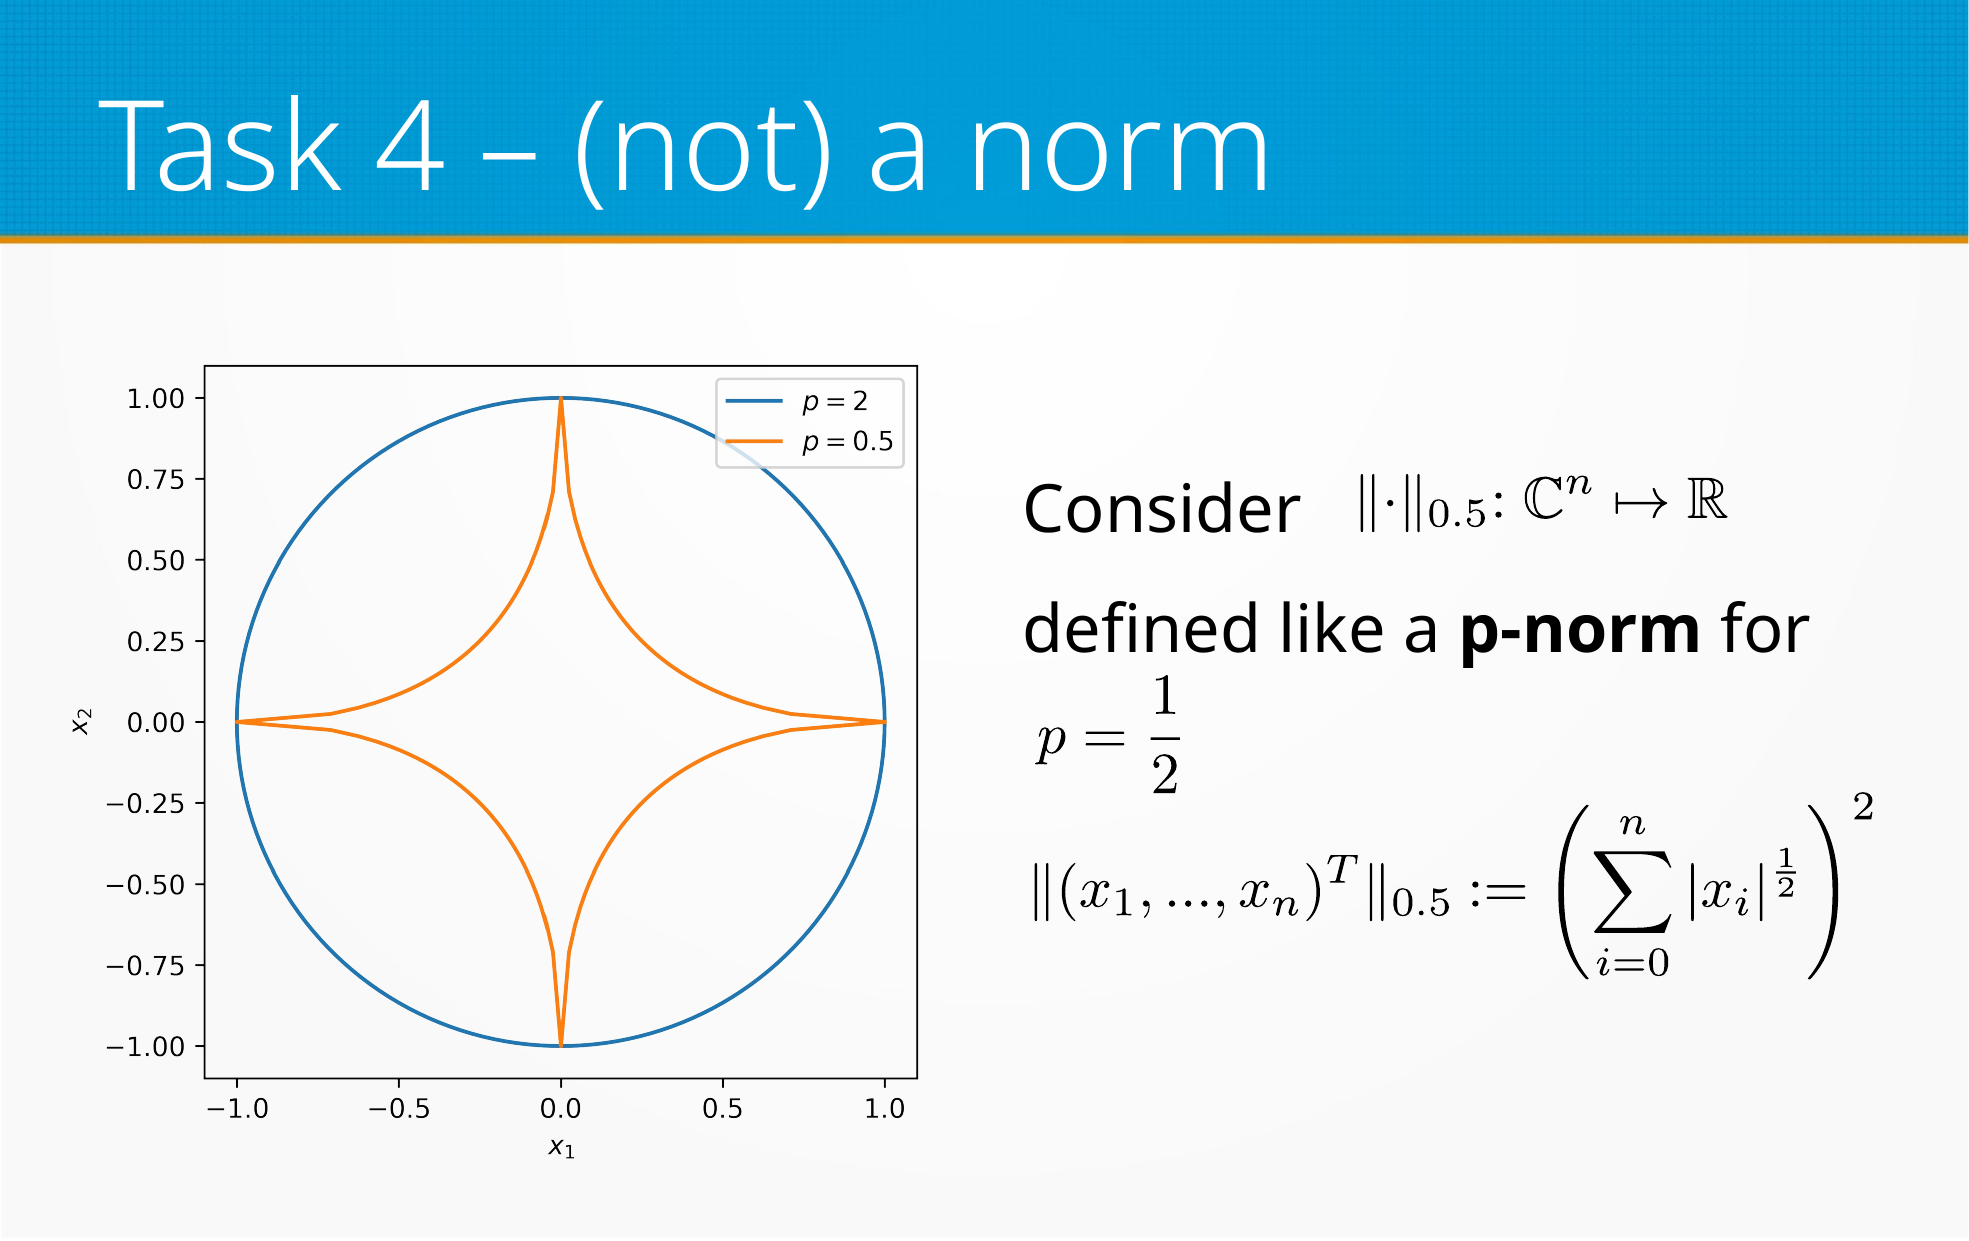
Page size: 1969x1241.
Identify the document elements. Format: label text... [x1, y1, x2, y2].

picture [0, 233, 1969, 1241]
title Task 4 – (not) a norm [98, 19, 1870, 227]
list Consider defined like a p-norm for [1022, 461, 1969, 1227]
text_box [1162, 675, 1180, 794]
text_box [1353, 473, 1729, 533]
